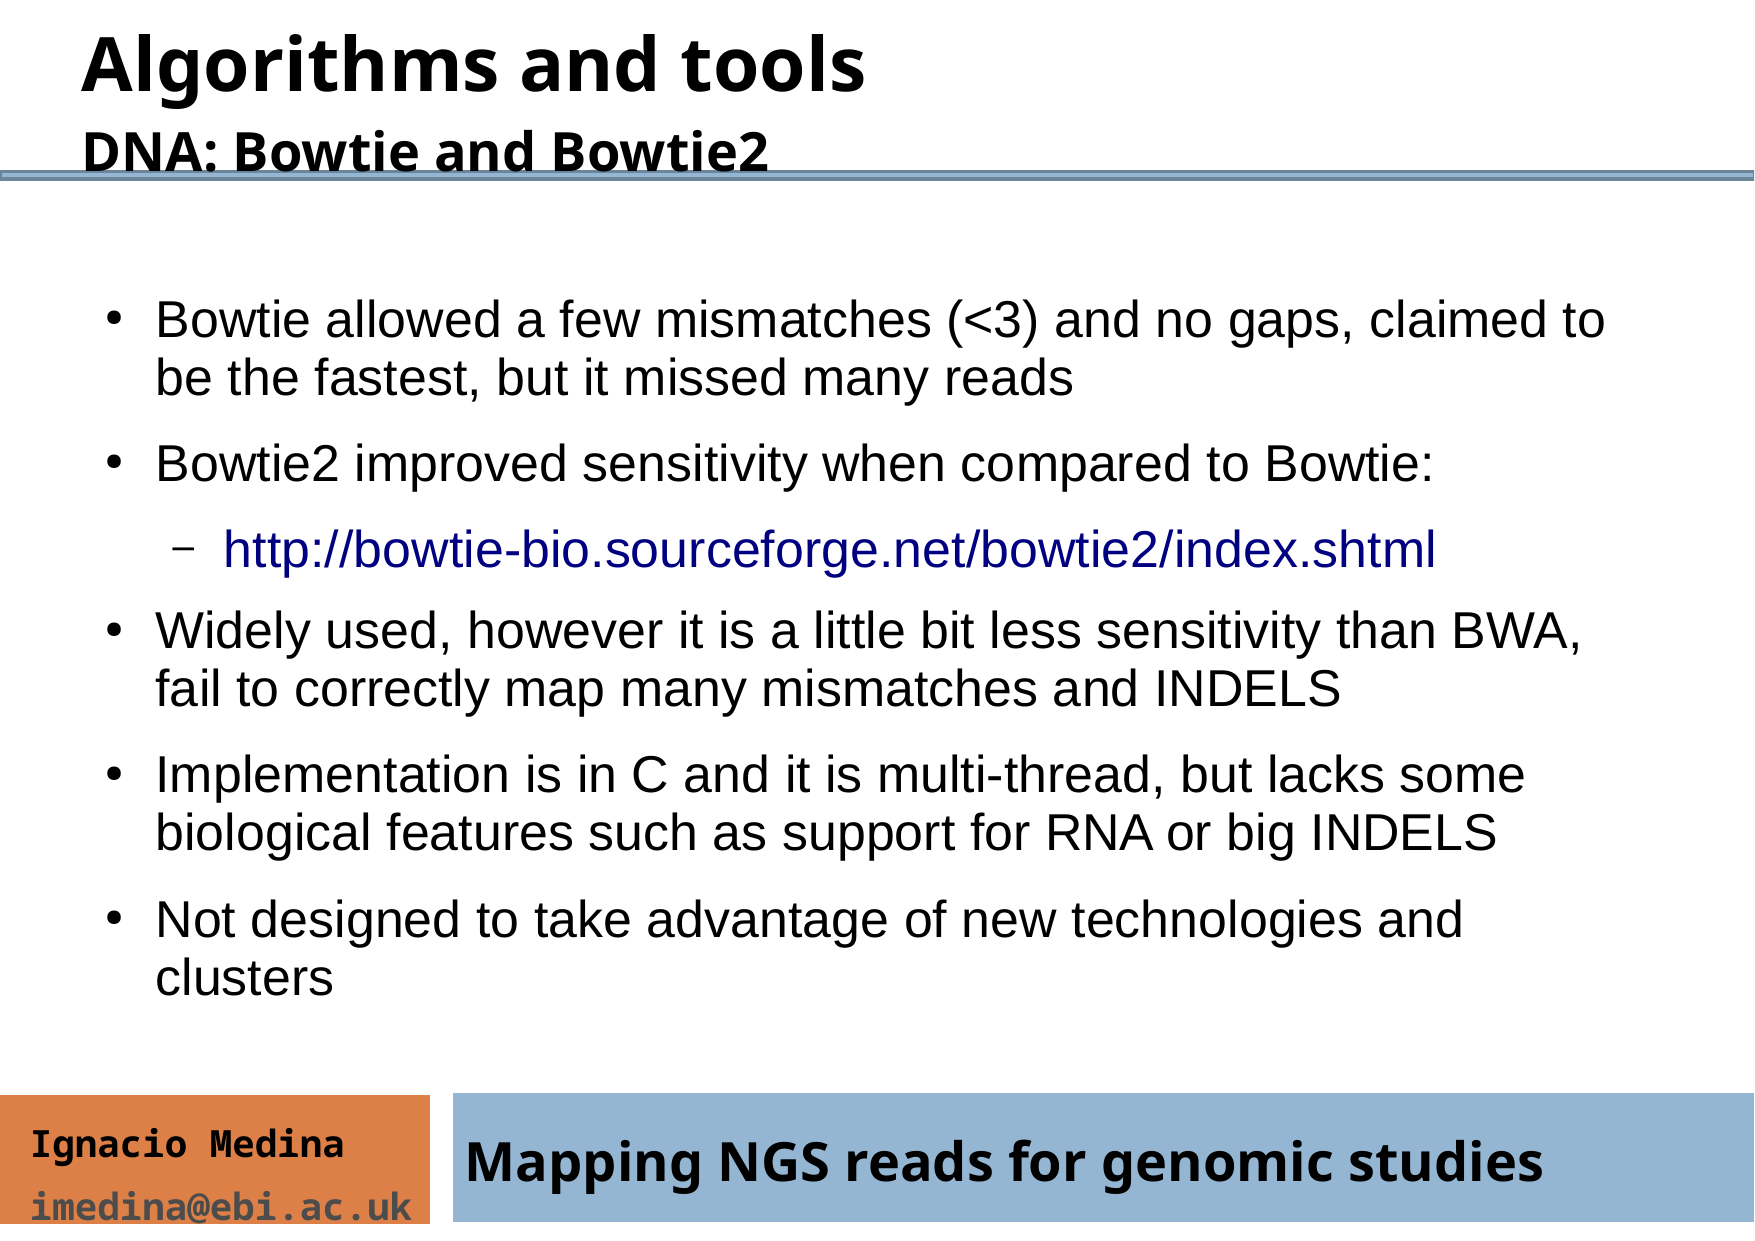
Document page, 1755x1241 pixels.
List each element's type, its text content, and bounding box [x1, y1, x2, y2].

text_box Ignacio Medina imedina@ebi.ac.uk [15, 1110, 436, 1224]
text_box [0, 171, 1754, 179]
text_box Algorithms and tools DNA: Bowtie and Bowtie2 [67, 3, 1688, 169]
list Bowtie allowed a few mismatches (<3) and no gaps, claimed to be the fastest, but it missed many reads Bowtie2 improved sensitivity when compared to Bowtie: http://bowtie-bio.sourceforge.net/bowtie2/index.shtml Widely used, however it is a little bit less sensitivity than BWA, fail to correctly map many mismatches and INDELS Implementation is in C and it is multi-thread, but lacks some biological features such as support for RNA or big INDELS Not designed to take advantage of new technologies and clusters [87, 290, 1632, 1010]
text_box Mapping NGS reads for genomic studies [450, 1116, 1726, 1195]
